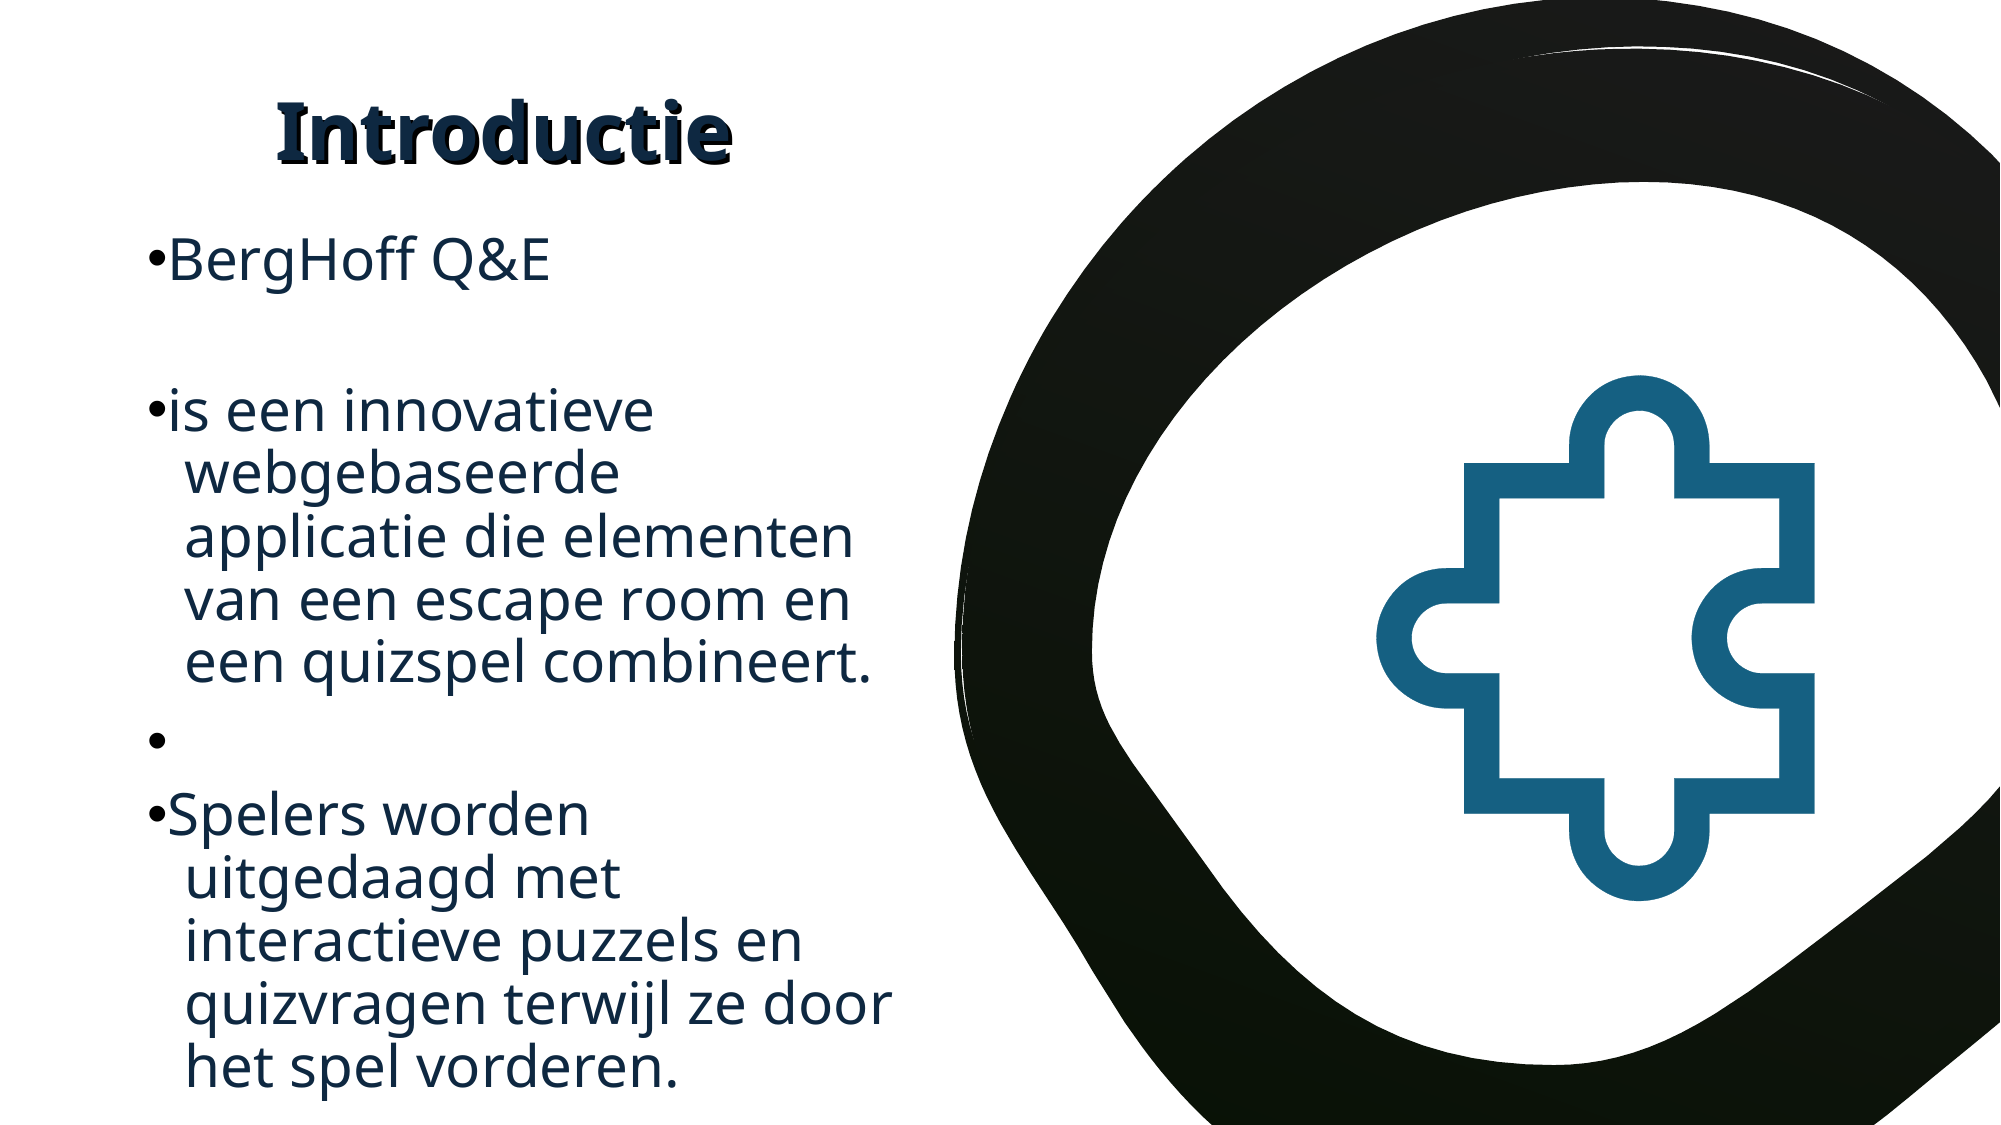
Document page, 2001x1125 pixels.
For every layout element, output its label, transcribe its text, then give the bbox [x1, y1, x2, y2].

picture [1264, 298, 1944, 979]
title Introductie [259, 48, 786, 220]
text_box BergHoff Q&E is een innovatieve webgebaseerde applicatie die elementen van een escape room en een quizspel combineert. Spelers worden uitgedaagd met interactieve puzzels en quizvragen terwijl ze door het spel vorderen. [131, 222, 914, 1058]
text_box [0, 0, 2000, 1125]
